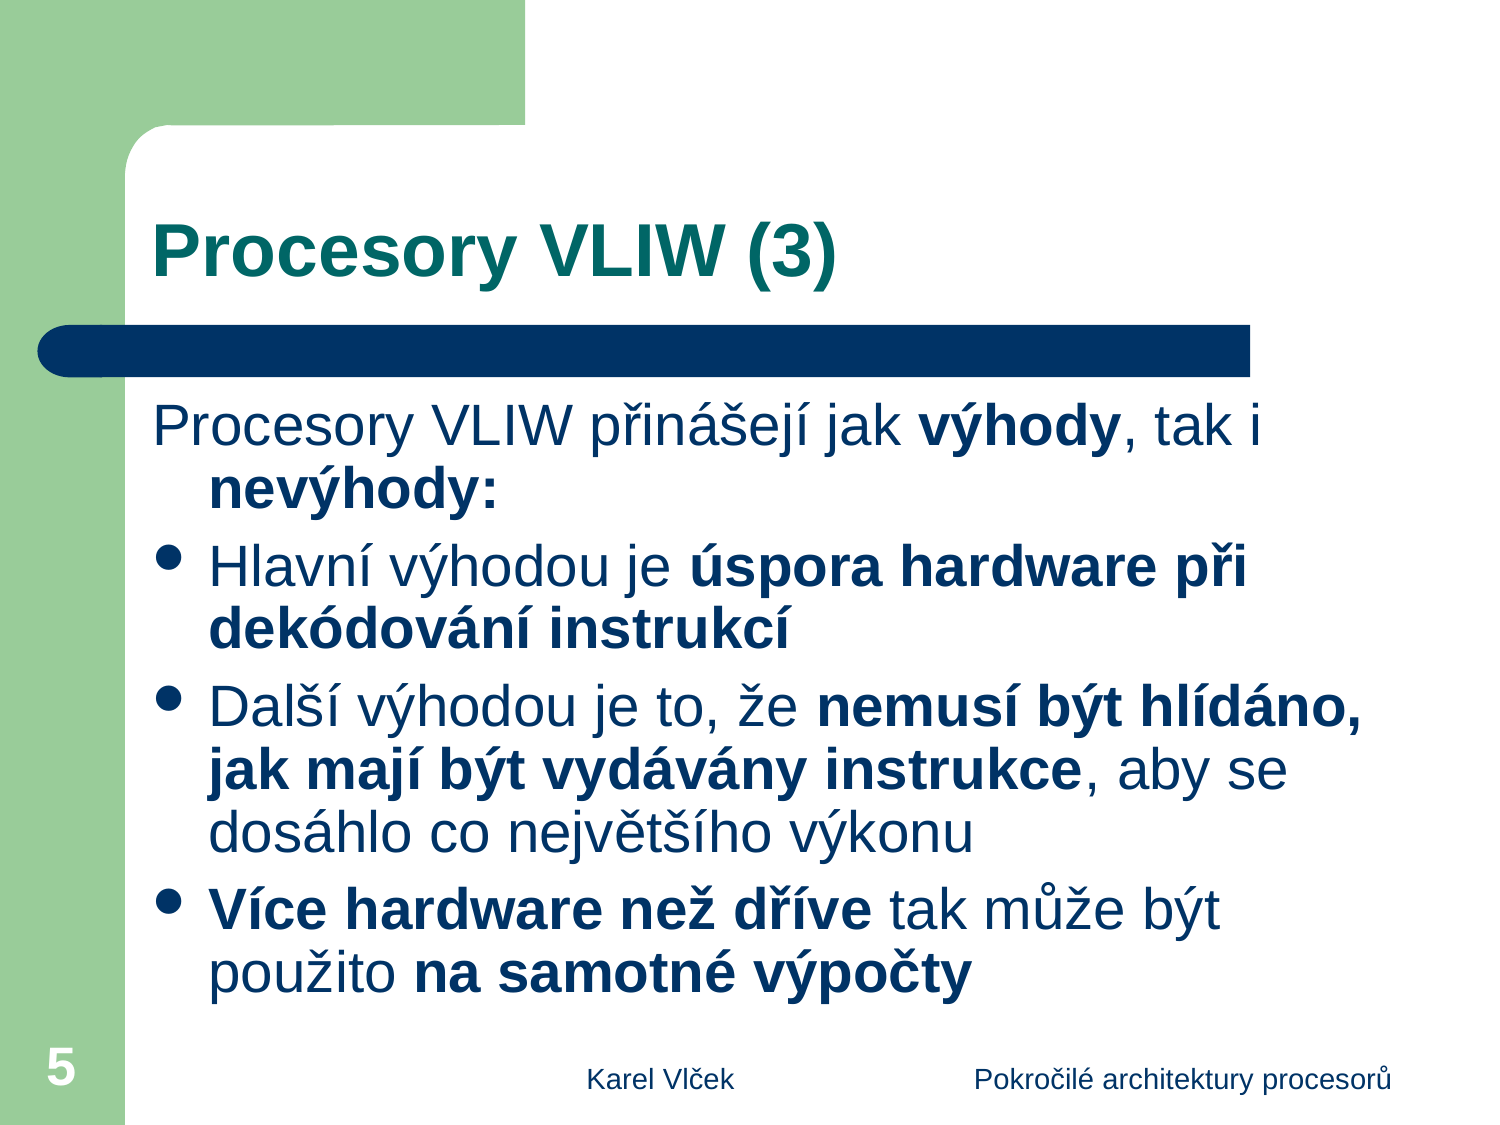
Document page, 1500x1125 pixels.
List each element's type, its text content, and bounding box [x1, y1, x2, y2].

list Procesory VLIW přinášejí jak výhody, tak i nevýhody: Hlavní výhodou je úspora hardware při dekódování instrukcí Další výhodou je to, že nemusí být hlídáno, jak mají být vydávány instrukce, aby se dosáhlo co největšího výkonu Více hardware než dříve tak může být použito na samotné výpočty [137, 387, 1400, 1035]
title Procesory VLIW (3) [136, 136, 1414, 301]
